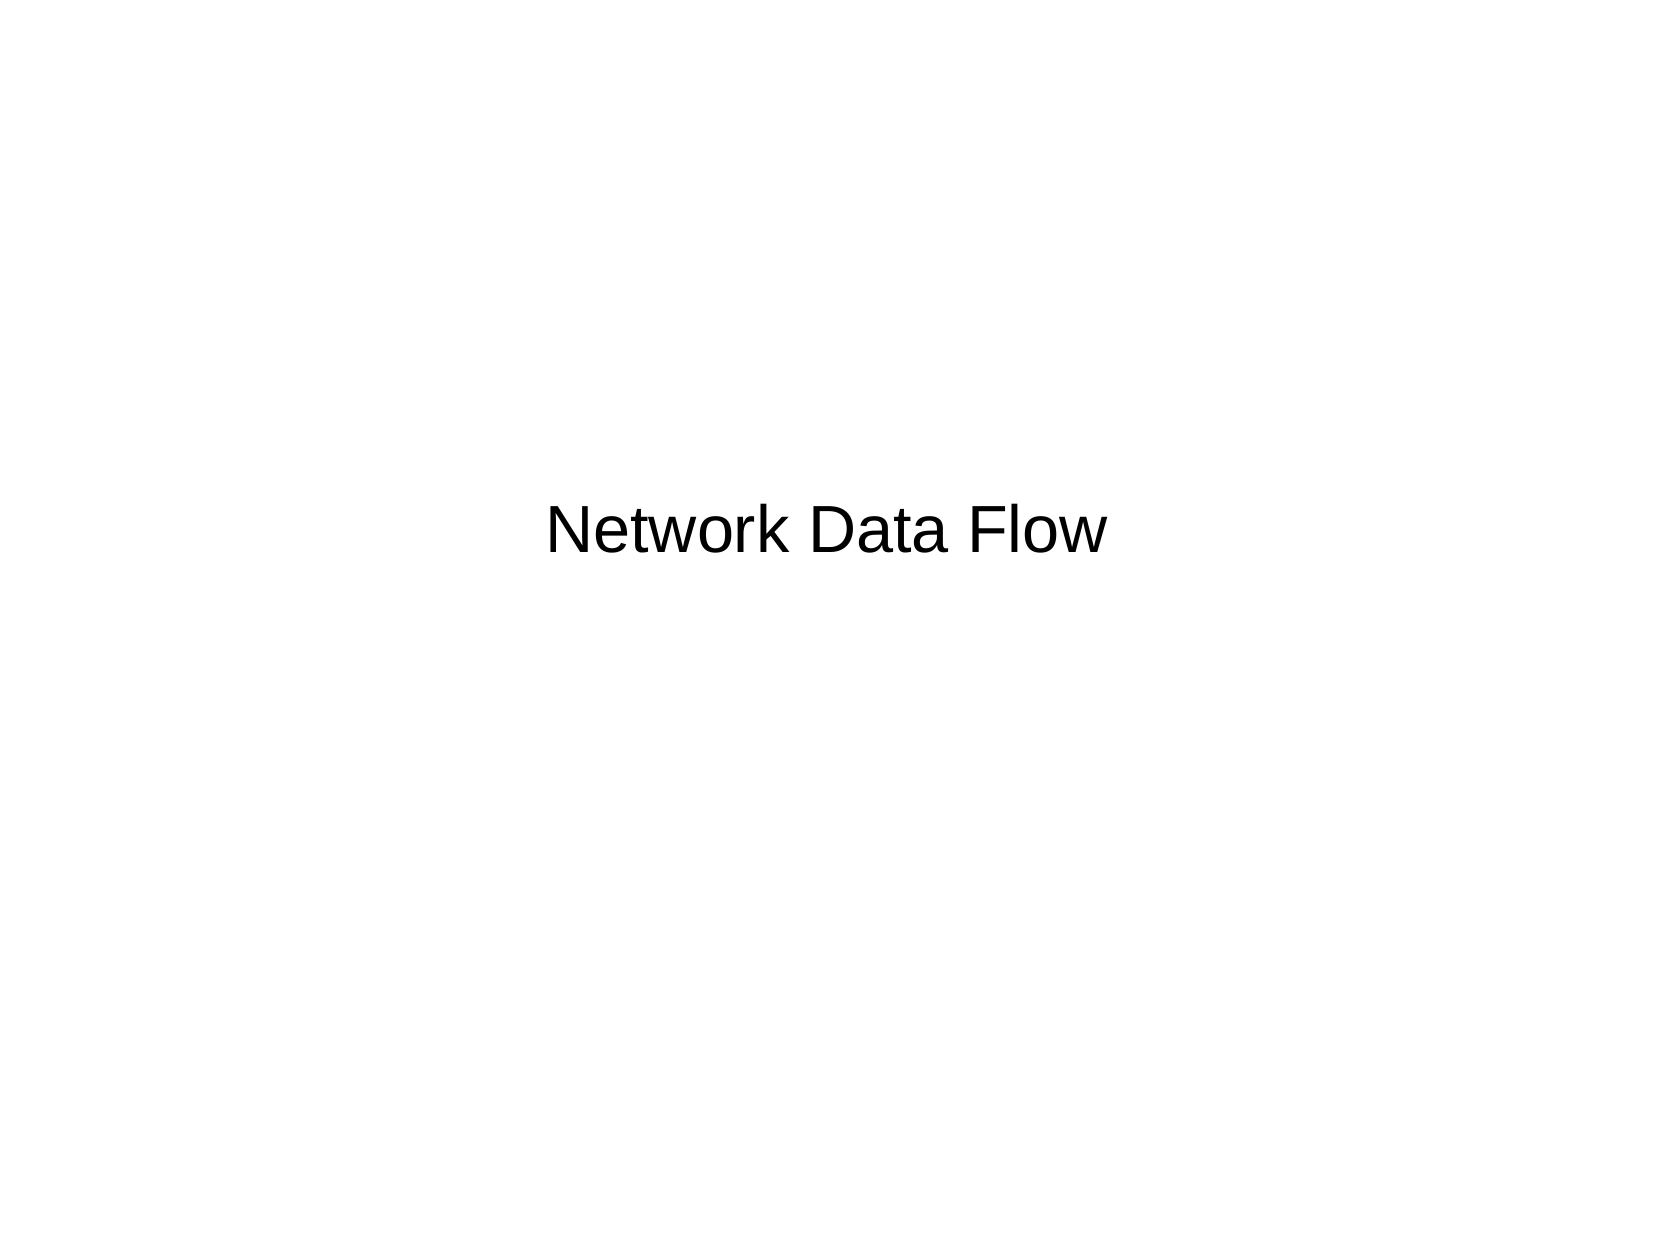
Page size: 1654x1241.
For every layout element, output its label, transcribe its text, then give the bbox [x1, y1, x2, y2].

subtitle Network Data Flow [82, 49, 1571, 1010]
